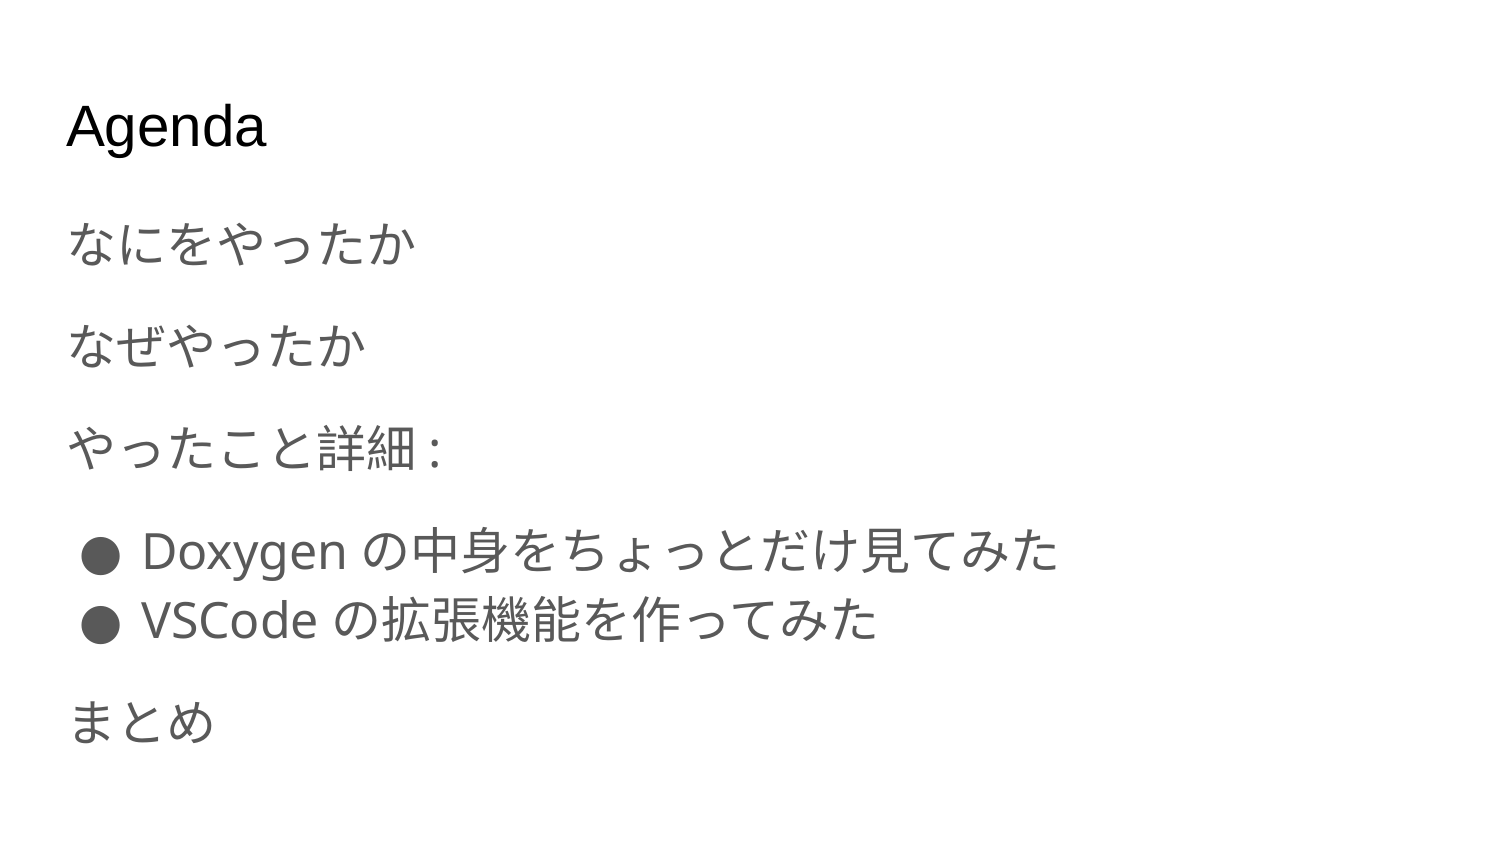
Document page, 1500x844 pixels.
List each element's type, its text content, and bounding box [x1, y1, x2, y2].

list なにをやったか なぜやったか やったこと詳細: Doxygenの中身をちょっとだけ見てみた VSCodeの拡張機能を作ってみた まとめ [51, 189, 1449, 750]
title Agenda [51, 72, 1449, 167]
